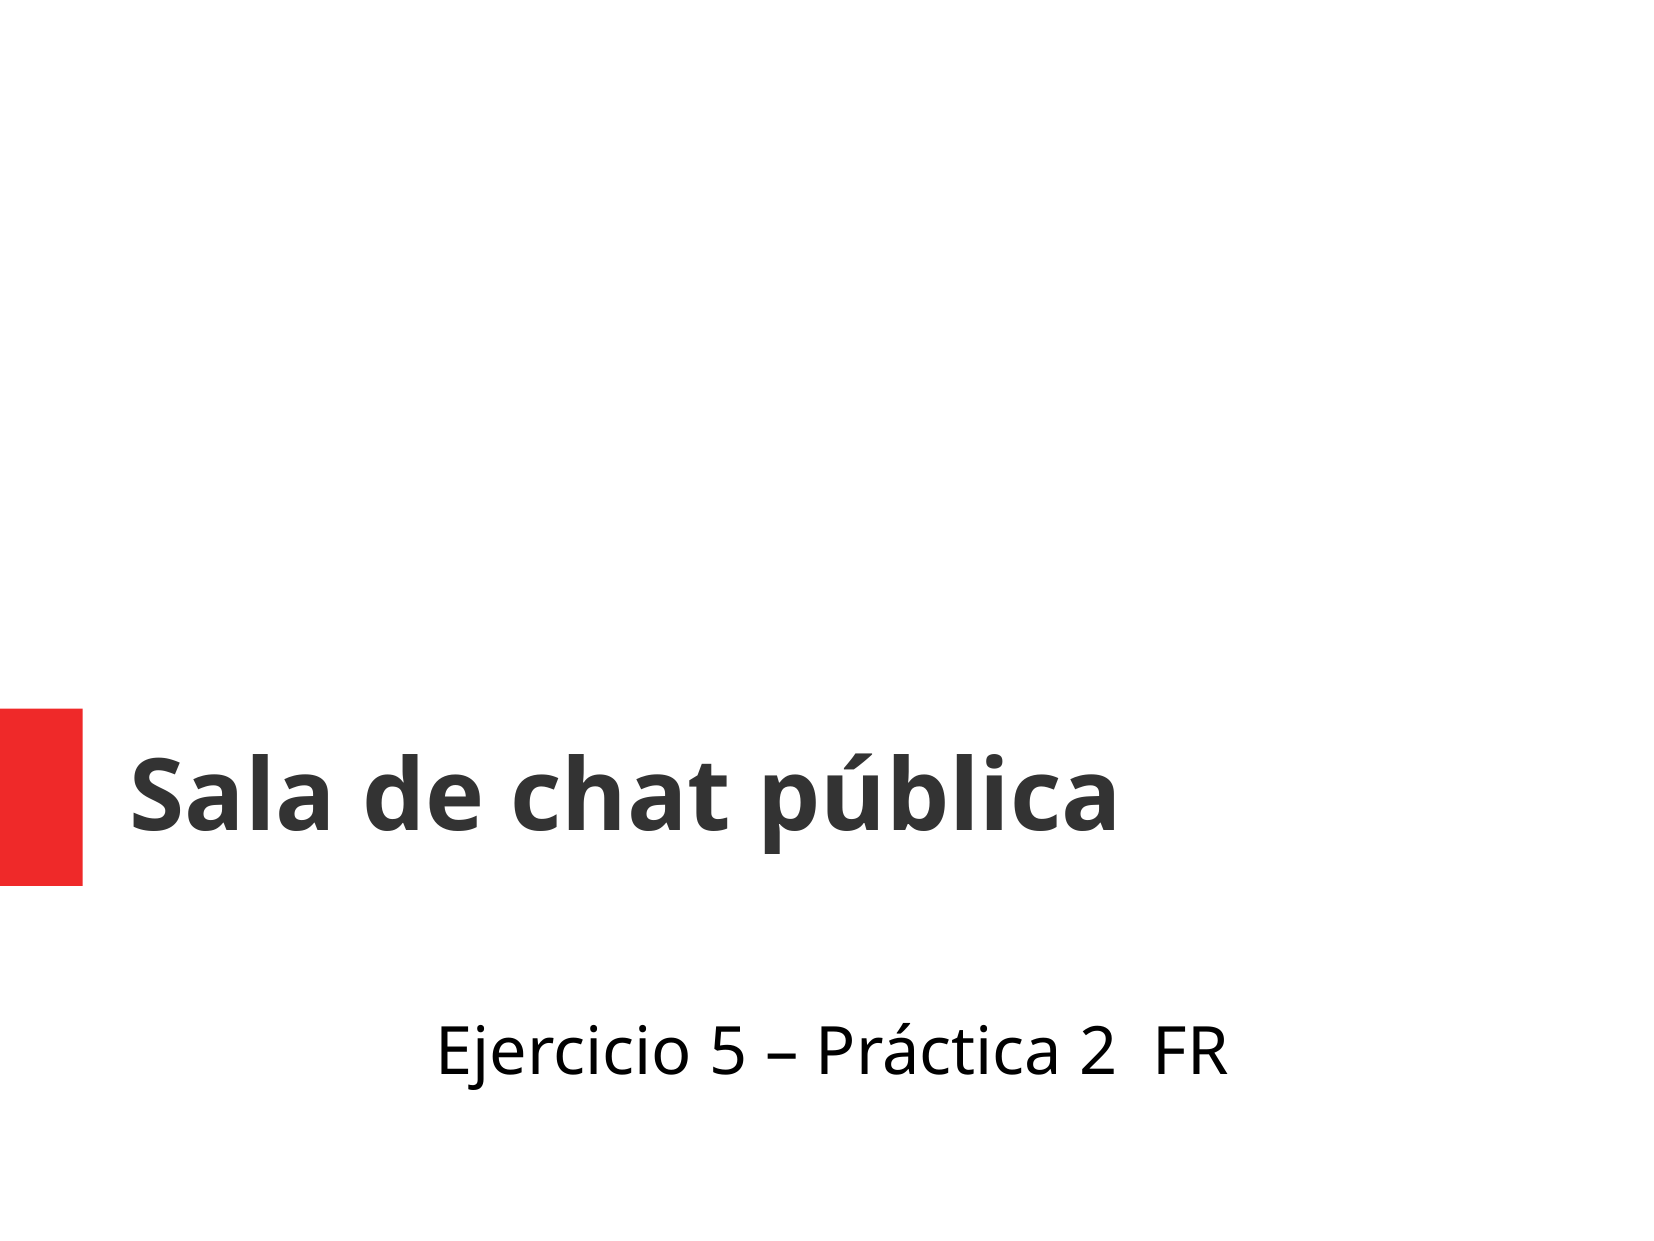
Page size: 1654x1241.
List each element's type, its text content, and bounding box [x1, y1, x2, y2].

title Sala de chat pública [129, 673, 1536, 910]
subtitle Ejercicio 5 – Práctica 2 FR [129, 968, 1536, 1130]
